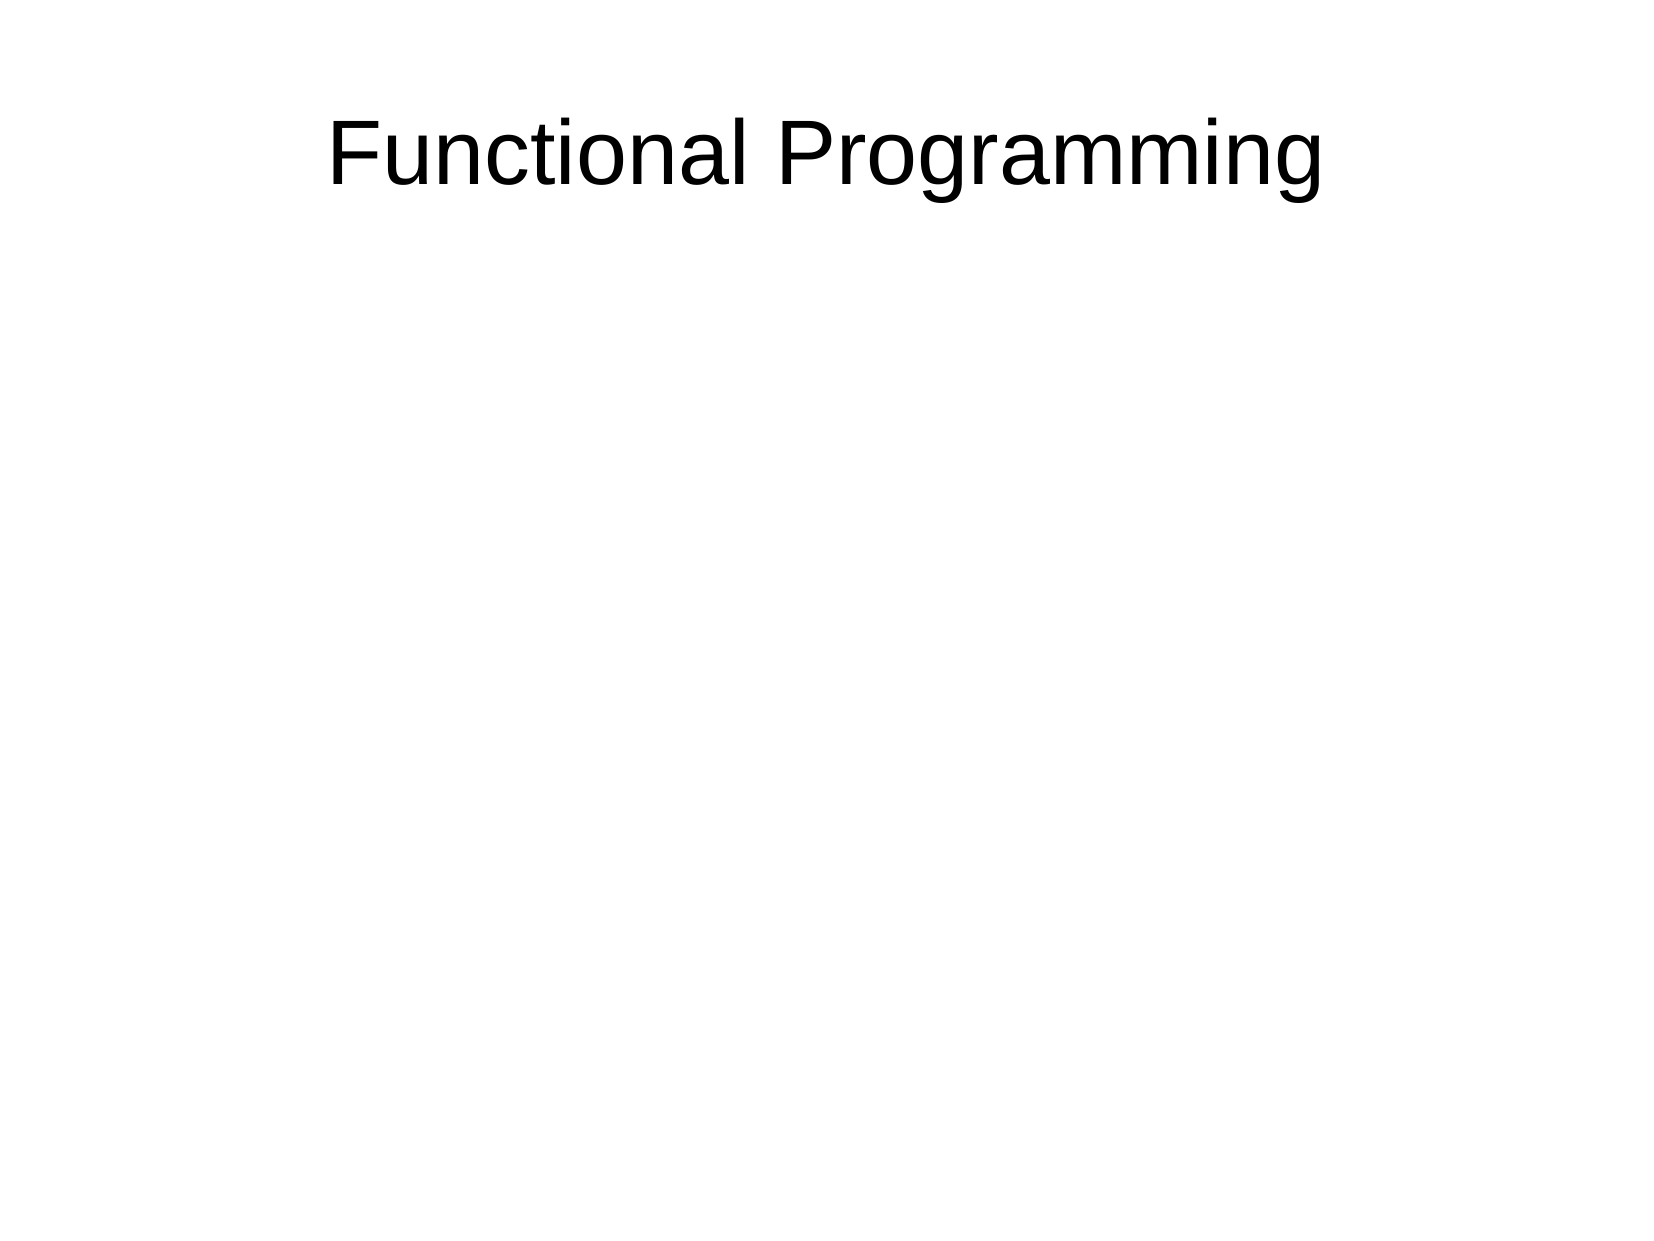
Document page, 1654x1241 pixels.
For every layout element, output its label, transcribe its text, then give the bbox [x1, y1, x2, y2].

title Functional Programming [82, 49, 1571, 257]
